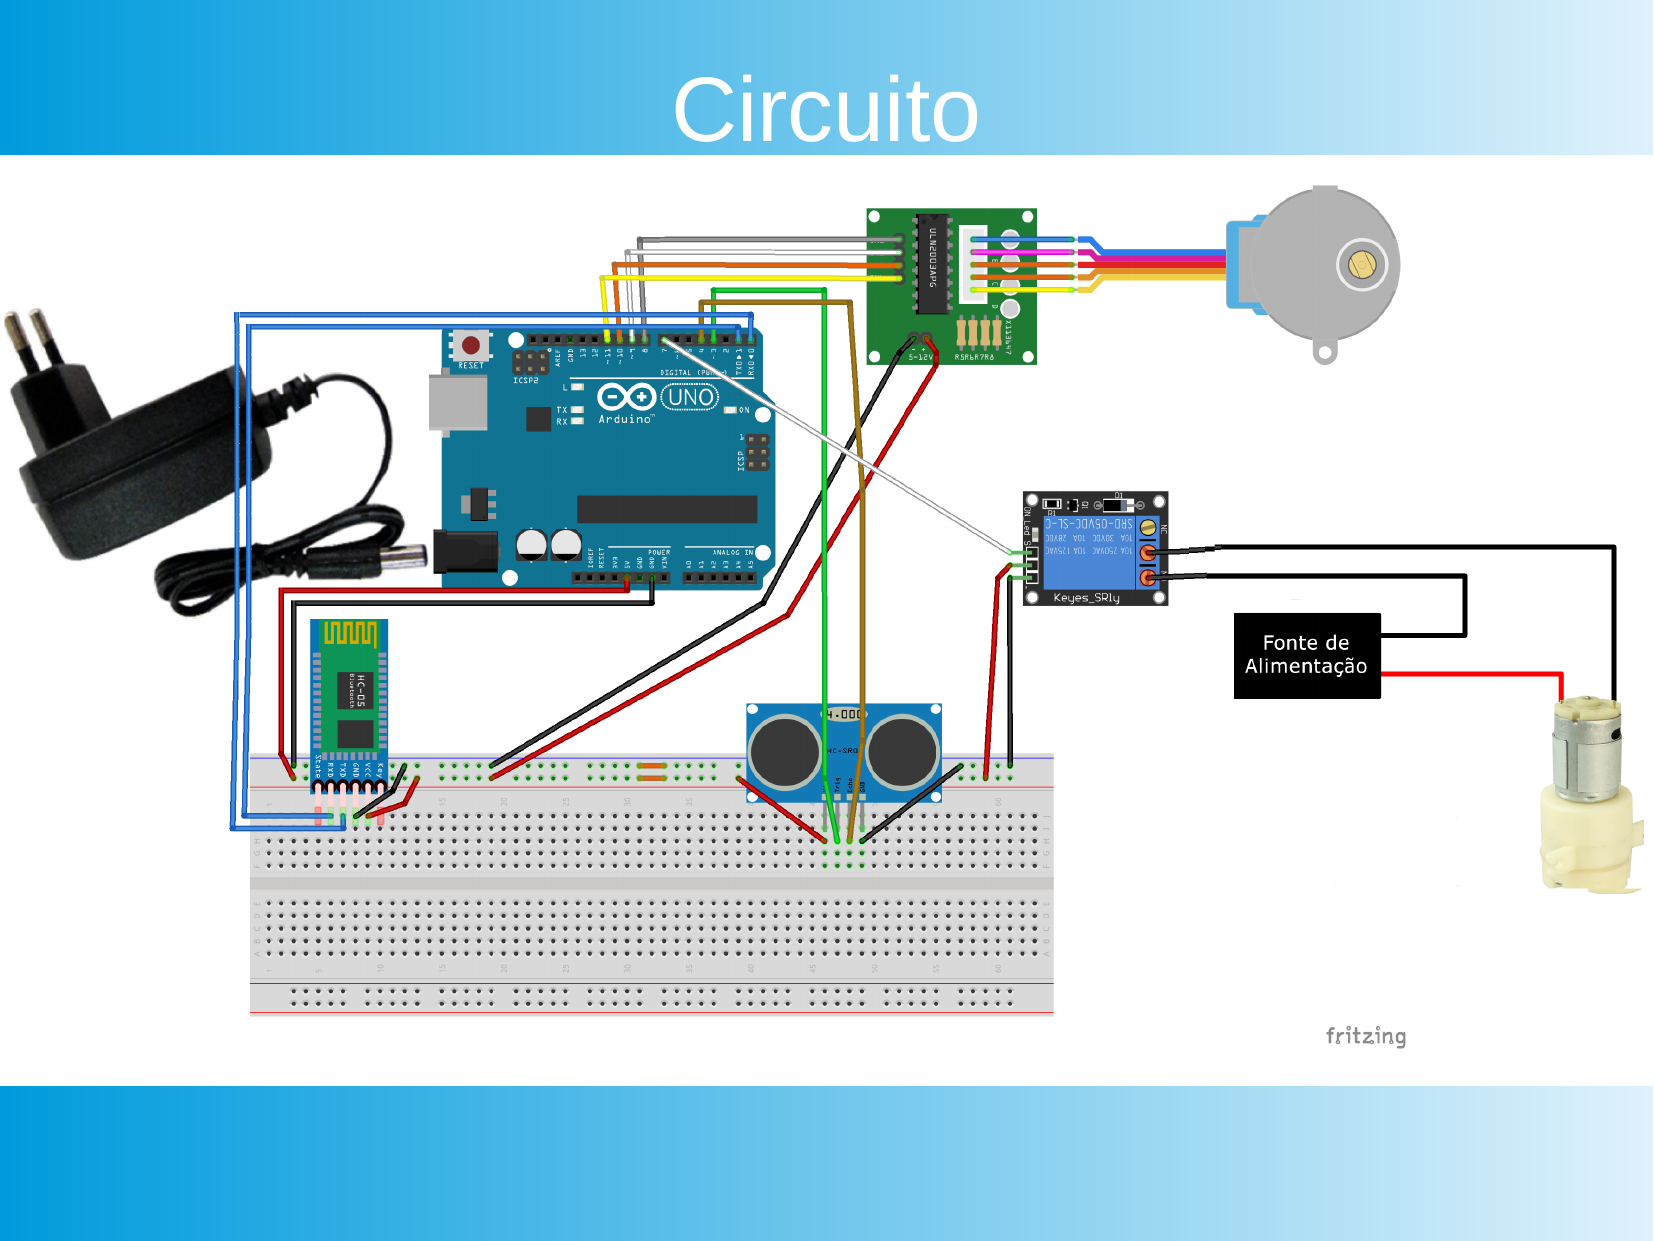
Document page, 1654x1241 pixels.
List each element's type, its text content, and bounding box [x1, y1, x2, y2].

picture [0, 183, 1654, 1057]
title Circuito [82, 49, 1571, 155]
